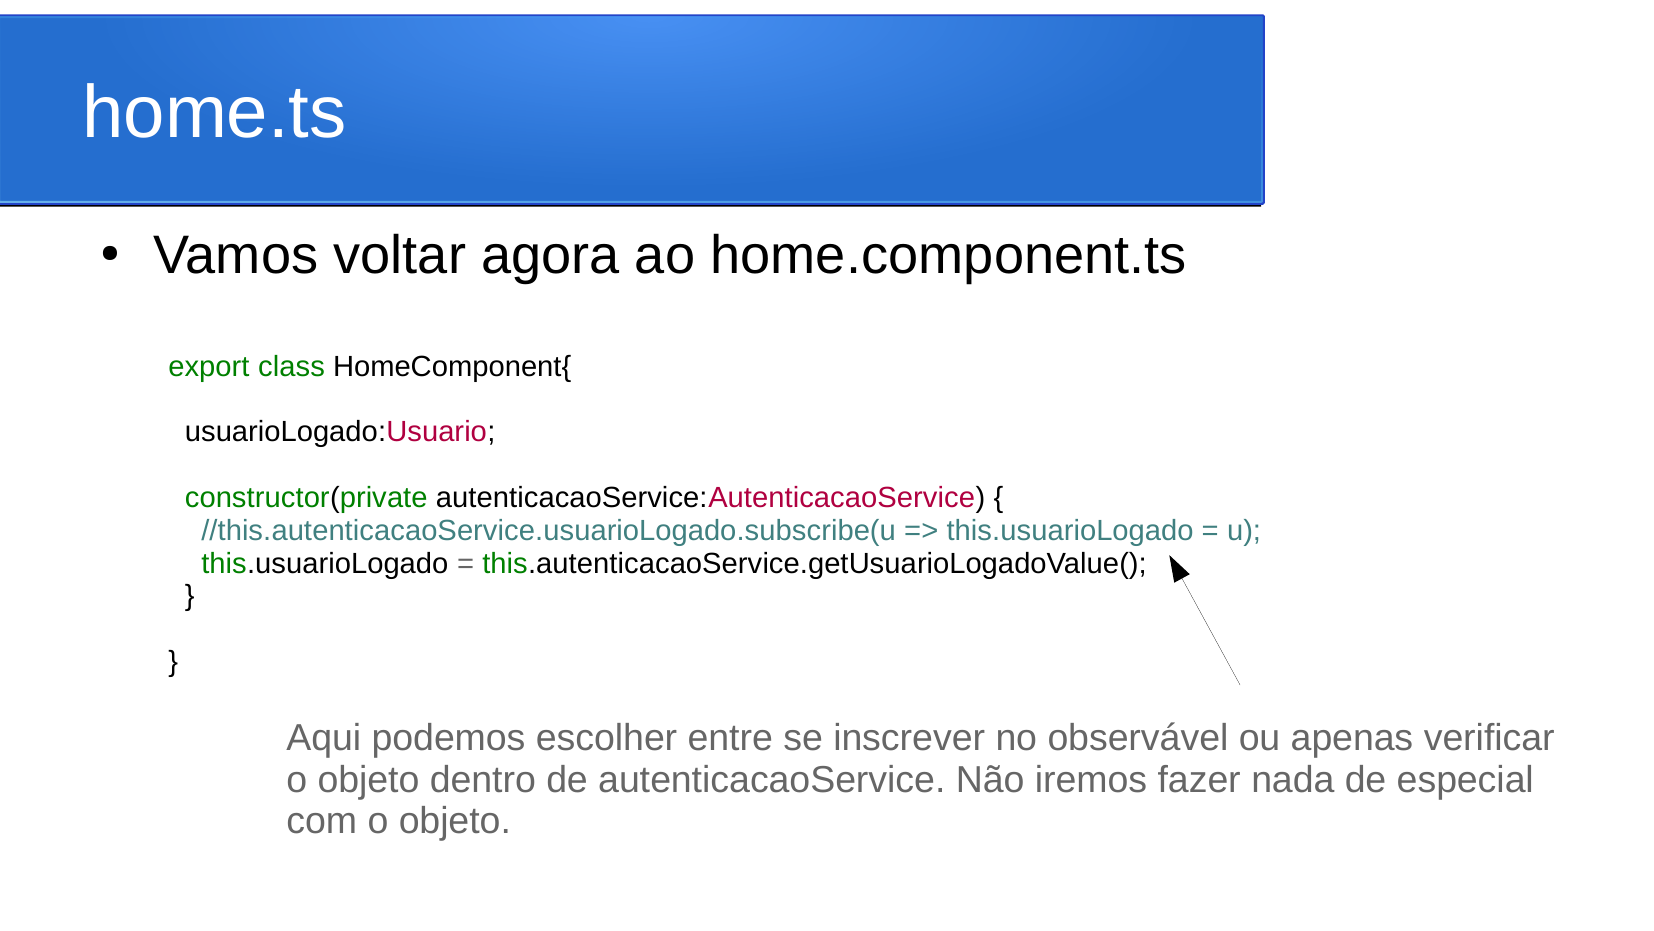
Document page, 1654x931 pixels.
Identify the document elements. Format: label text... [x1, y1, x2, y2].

title home.ts [82, 35, 1235, 189]
text_box Aqui podemos escolher entre se inscrever no observável ou apenas verificar o objeto dentro de autenticacaoService. Não iremos fazer nada de especial com o objeto. [271, 708, 1570, 850]
text_box export class HomeComponent{ usuarioLogado:Usuario; constructor(private autenticacaoService:AutenticacaoService) { //this.autenticacaoService.usuarioLogado.subscribe(u => this.usuarioLogado = u); this.usuarioLogado = this.autenticacaoService.getUsuarioLogadoValue(); } } [153, 342, 1312, 686]
list Vamos voltar agora ao home.component.ts [82, 224, 1571, 764]
